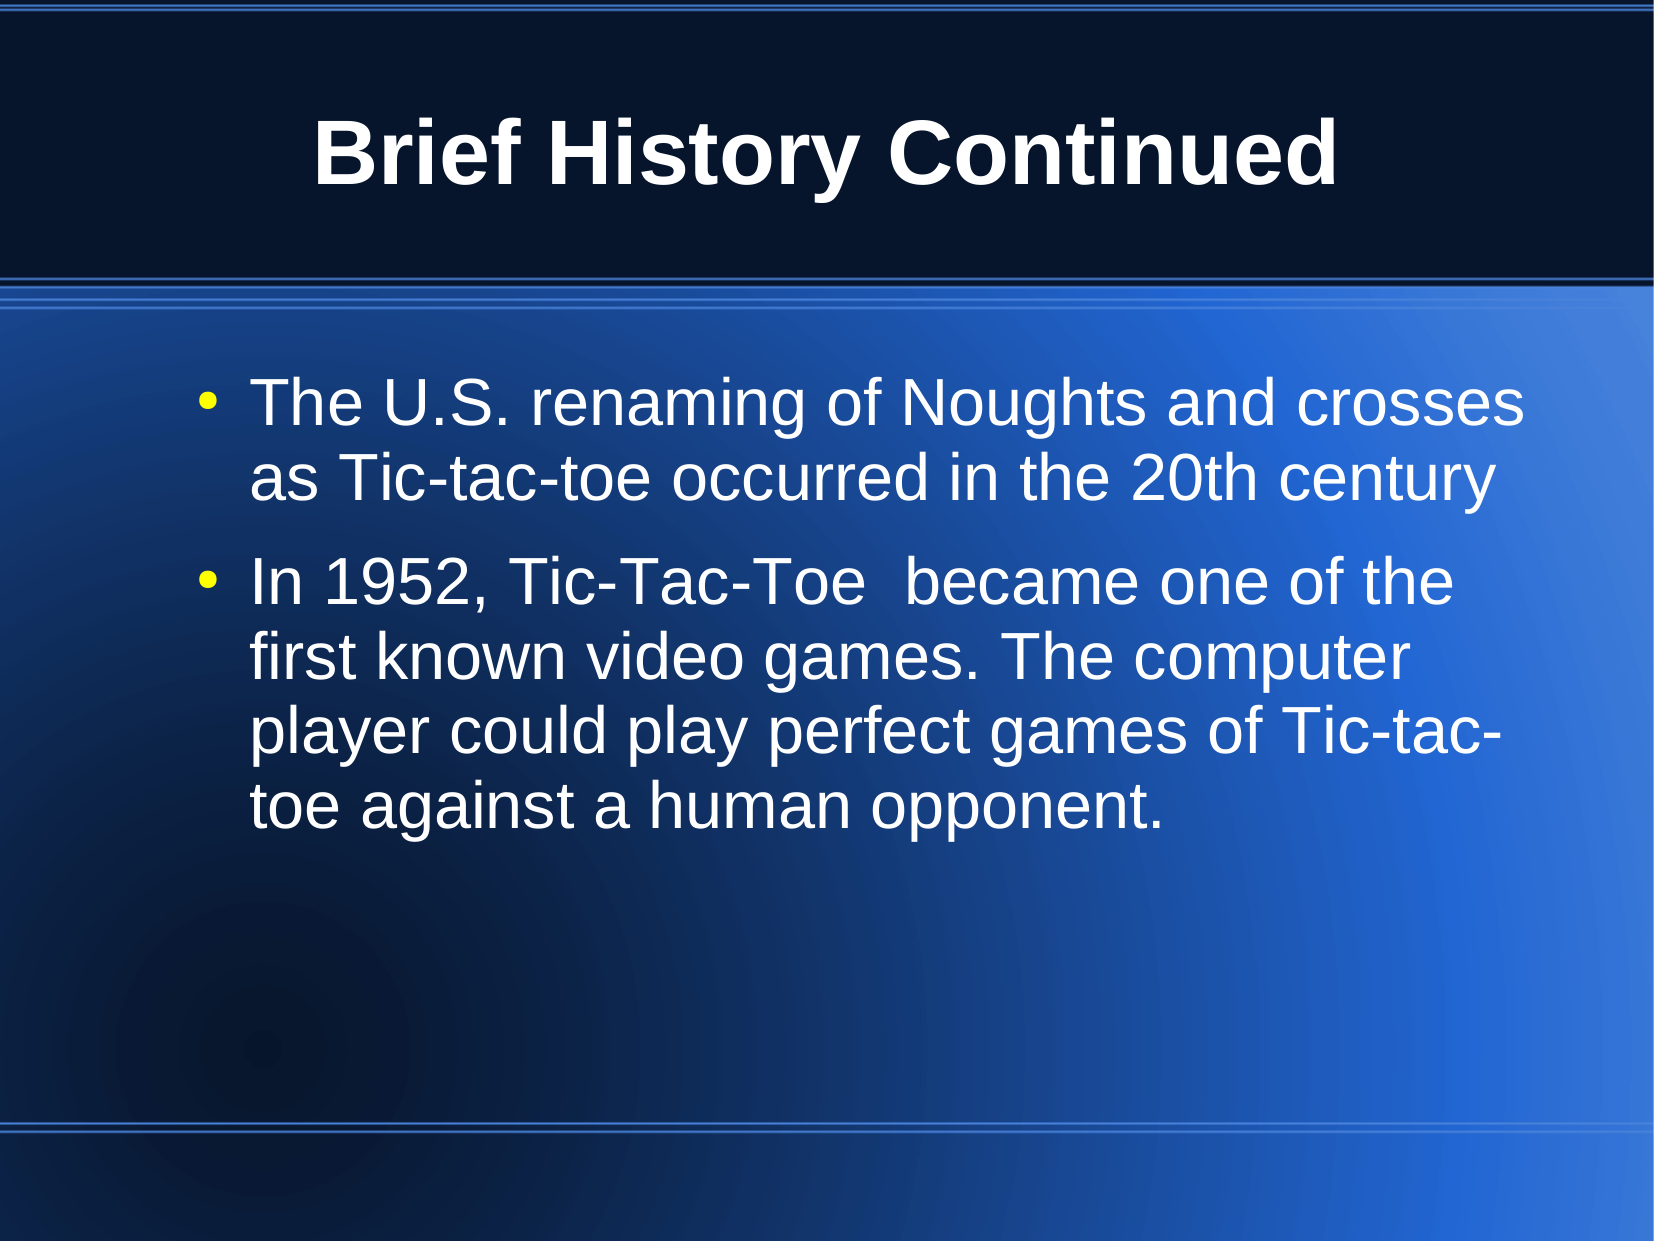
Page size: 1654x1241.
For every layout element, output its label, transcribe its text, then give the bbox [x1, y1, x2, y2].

picture [0, 0, 1654, 1241]
title Brief History Continued [82, 49, 1571, 257]
list The U.S. renaming of Noughts and crosses as Tic-tac-toe occurred in the 20th century In 1952, Tic-Tac-Toe became one of the first known video games. The computer player could play perfect games of Tic-tac-toe against a human opponent. [178, 364, 1570, 1147]
